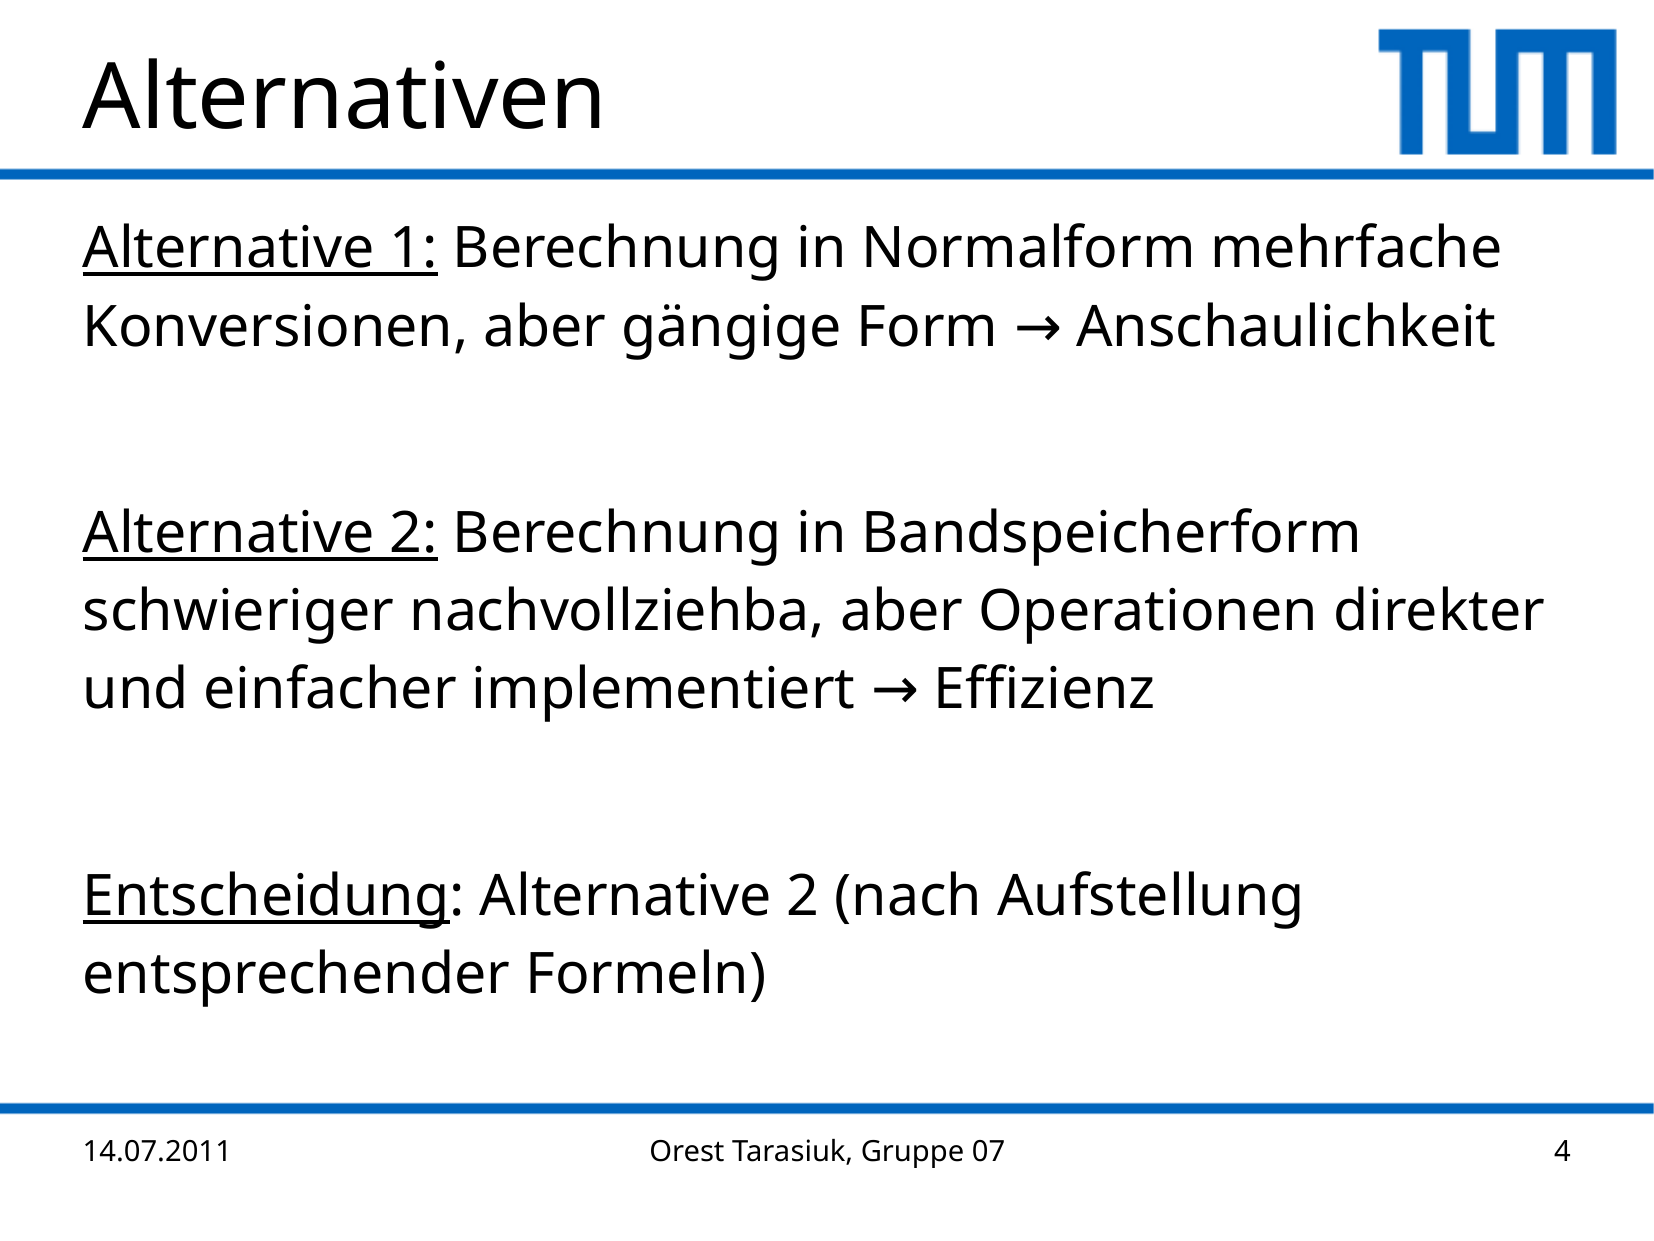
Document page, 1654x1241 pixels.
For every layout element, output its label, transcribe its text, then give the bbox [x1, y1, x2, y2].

picture [0, 0, 1654, 1241]
list Alternative 1: Berechnung in Normalform mehrfache Konversionen, aber gängige Form → Anschaulichkeit Alternative 2: Berechnung in Bandspeicherform schwieriger nachvollziehba, aber Operationen direkter und einfacher implementiert → Effizienz Entscheidung: Alternative 2 (nach Aufstellung entsprechender Formeln) [82, 206, 1571, 1026]
title Alternativen [82, 41, 1359, 145]
